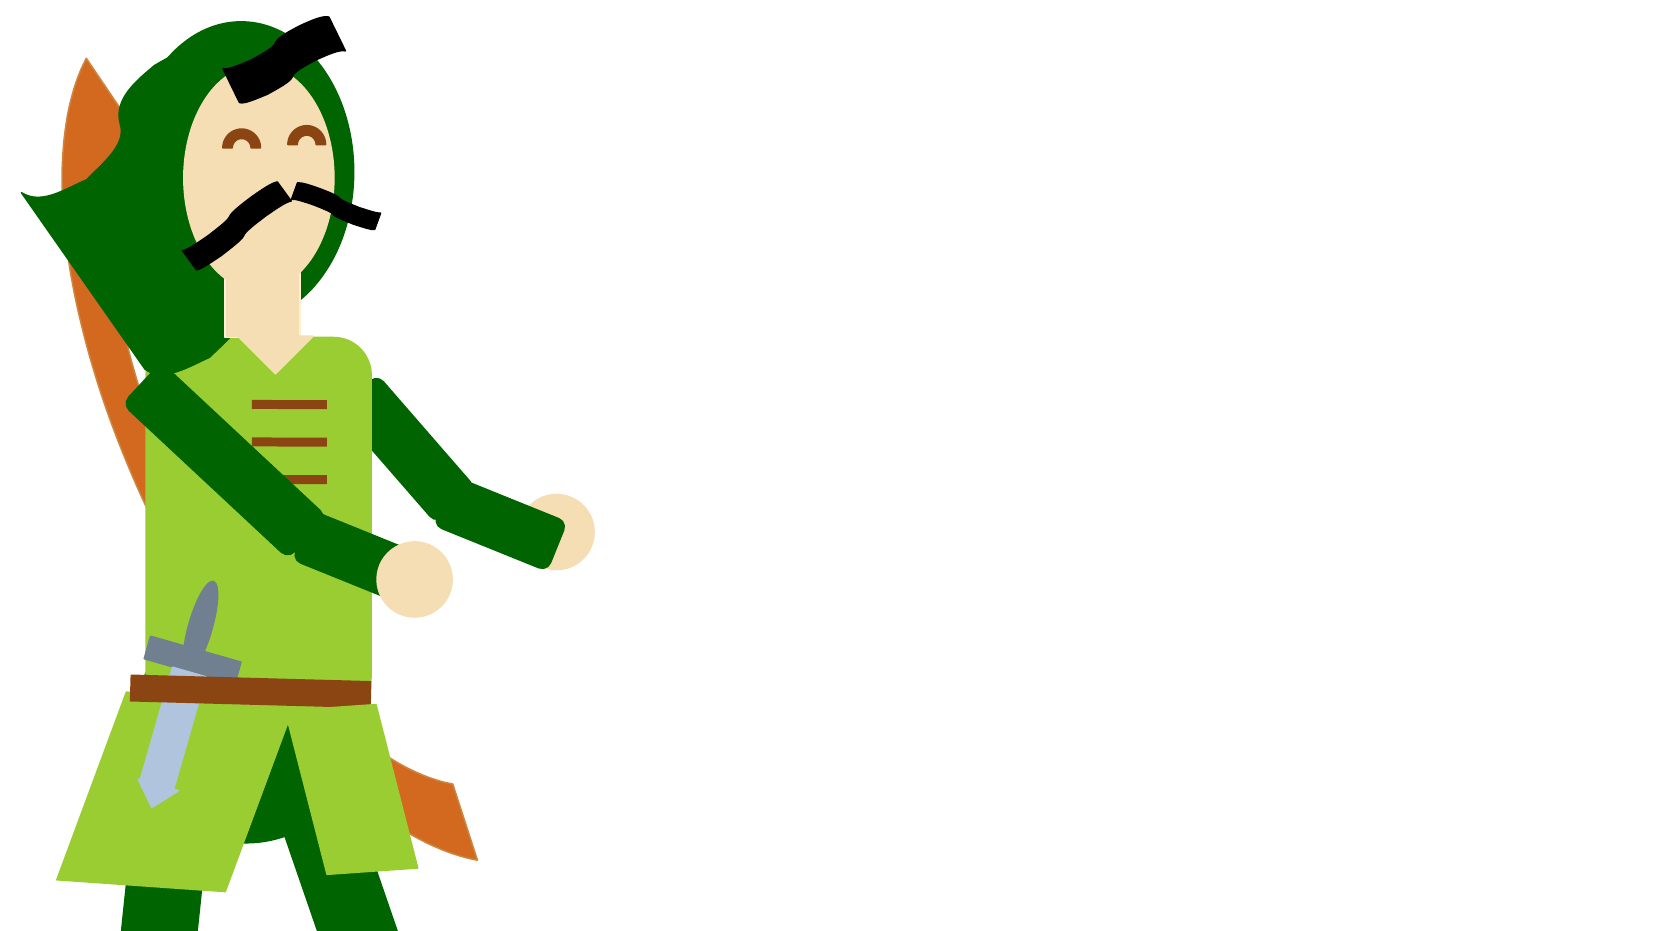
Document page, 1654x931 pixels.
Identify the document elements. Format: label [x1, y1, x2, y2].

text_box [21, 16, 595, 681]
text_box [56, 692, 478, 931]
